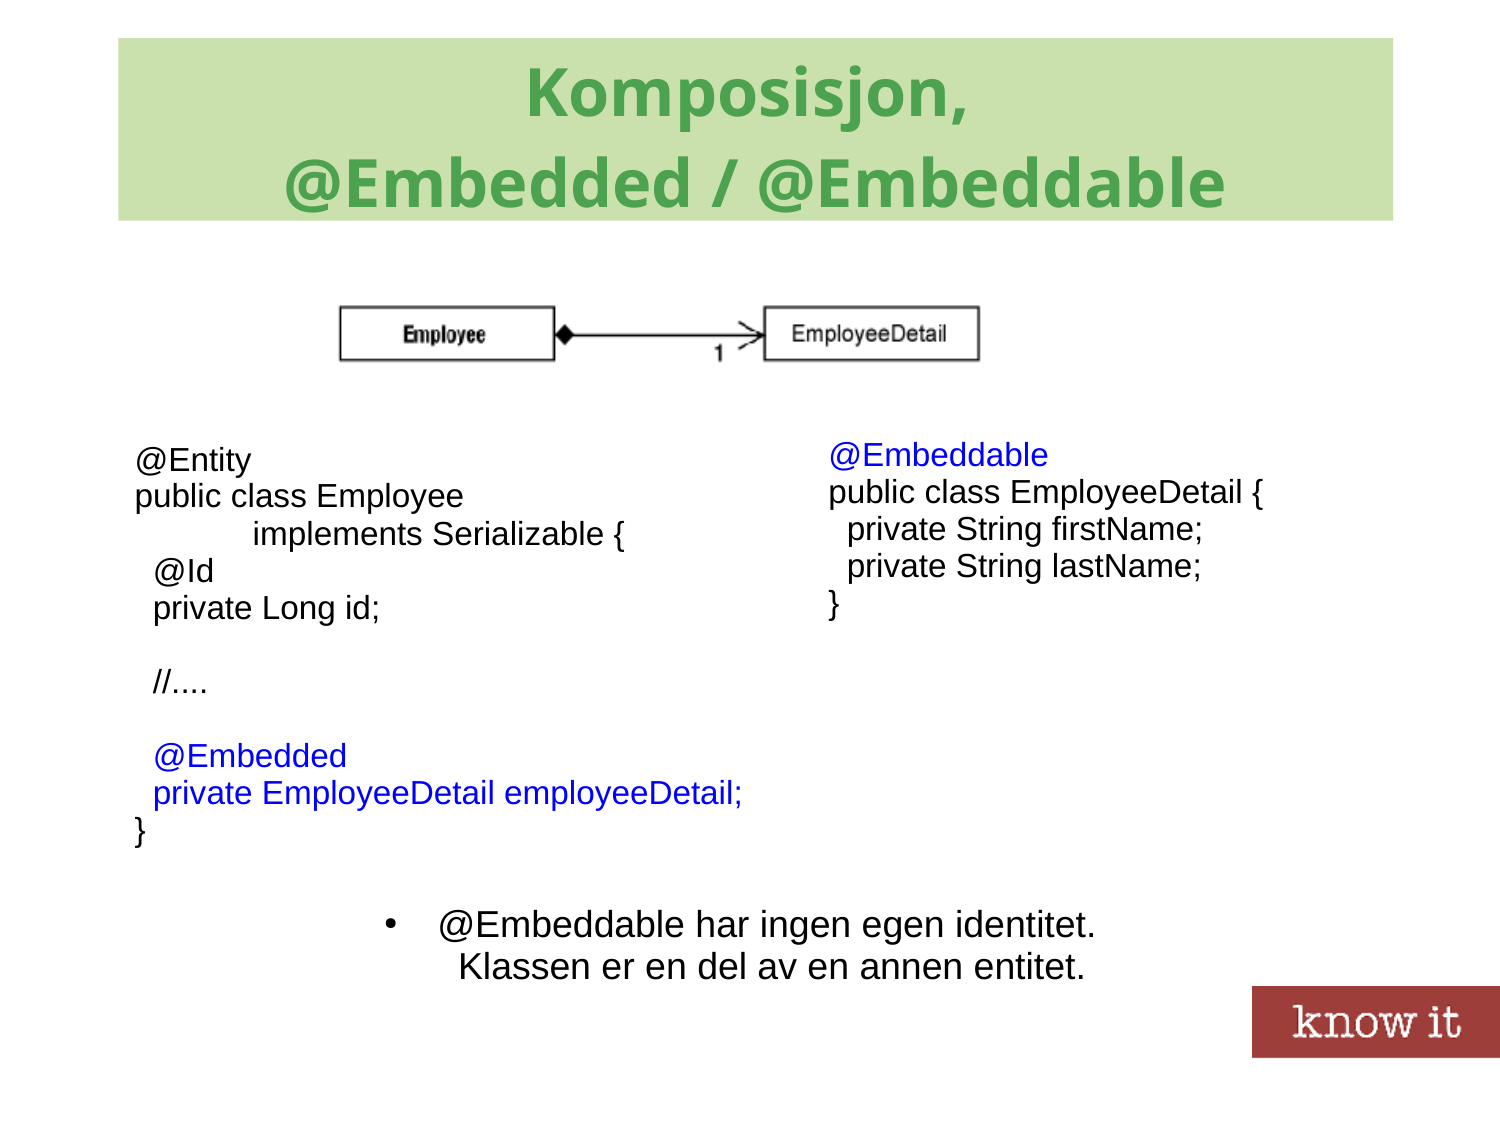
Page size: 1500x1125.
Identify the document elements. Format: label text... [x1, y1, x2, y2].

list @Embeddable har ingen egen identitet. Klassen er en del av en annen entitet. [107, 903, 1367, 988]
text_box @Embeddable public class EmployeeDetail { private String firstName; private String lastName; } [813, 429, 1500, 651]
text_box @Entity public class Employee implements Serializable { @Id private Long id; //.... @Embedded private EmployeeDetail employeeDetail; } [119, 433, 790, 859]
picture [329, 299, 993, 378]
text_box Komposisjon, @Embedded / @Embeddable [118, 38, 1394, 221]
picture [1252, 986, 1500, 1058]
